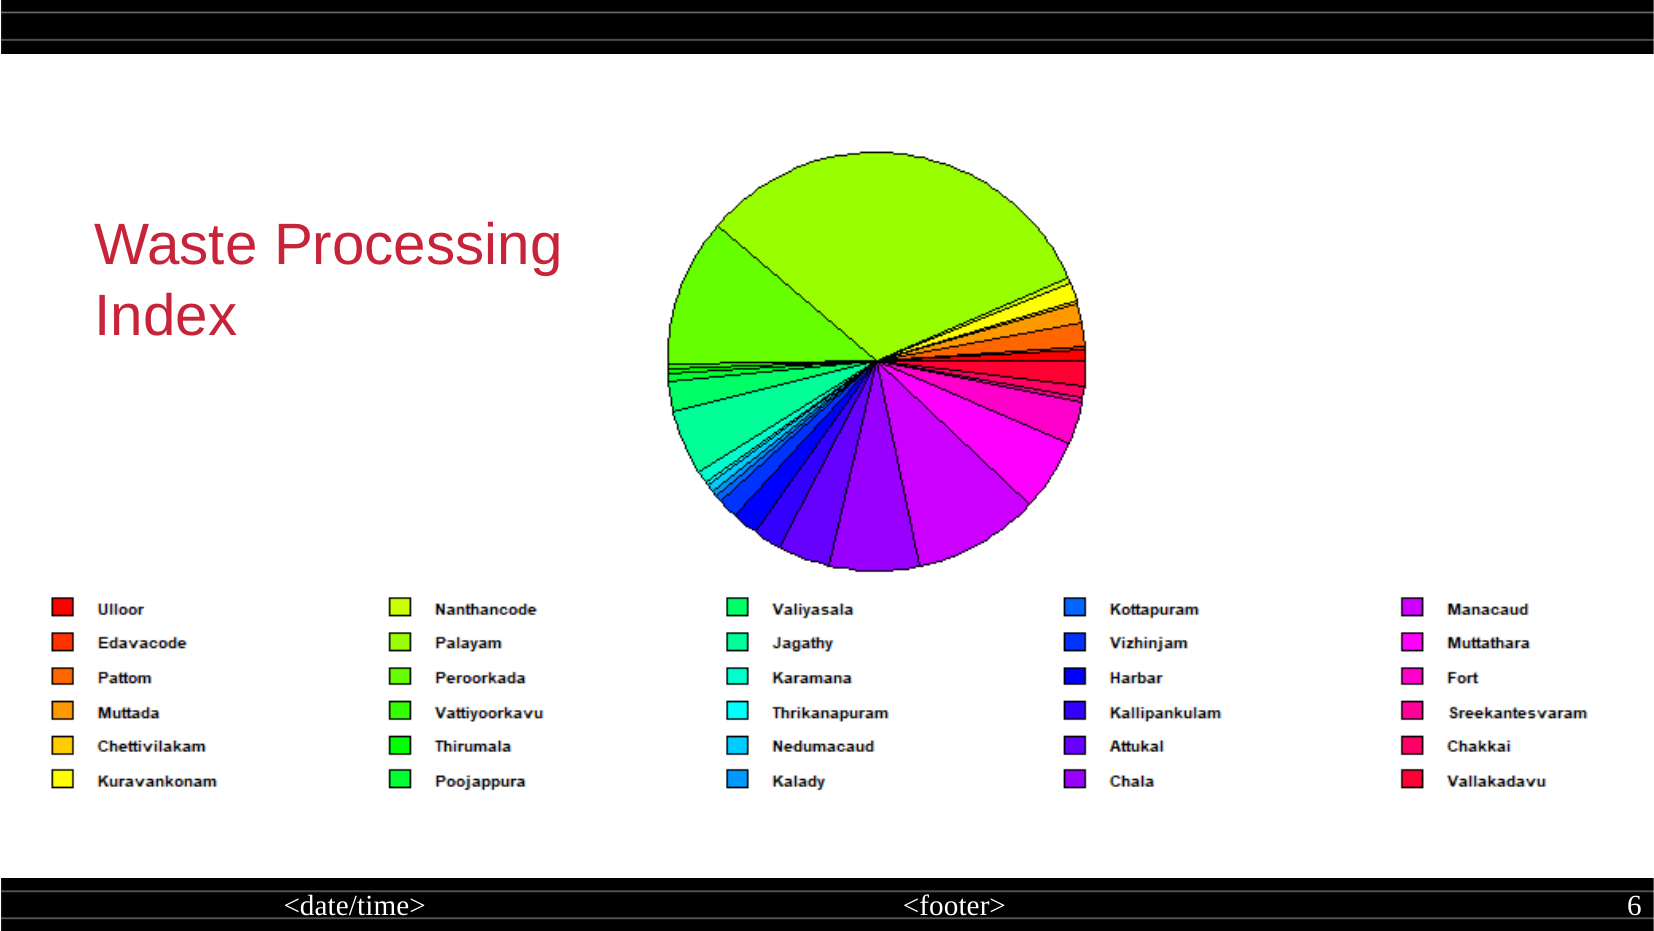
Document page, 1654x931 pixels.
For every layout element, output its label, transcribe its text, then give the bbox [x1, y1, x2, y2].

picture [1, 878, 1654, 931]
picture [35, 141, 1595, 792]
picture [1, 0, 1654, 54]
text_box Waste Processing Index [94, 206, 567, 347]
